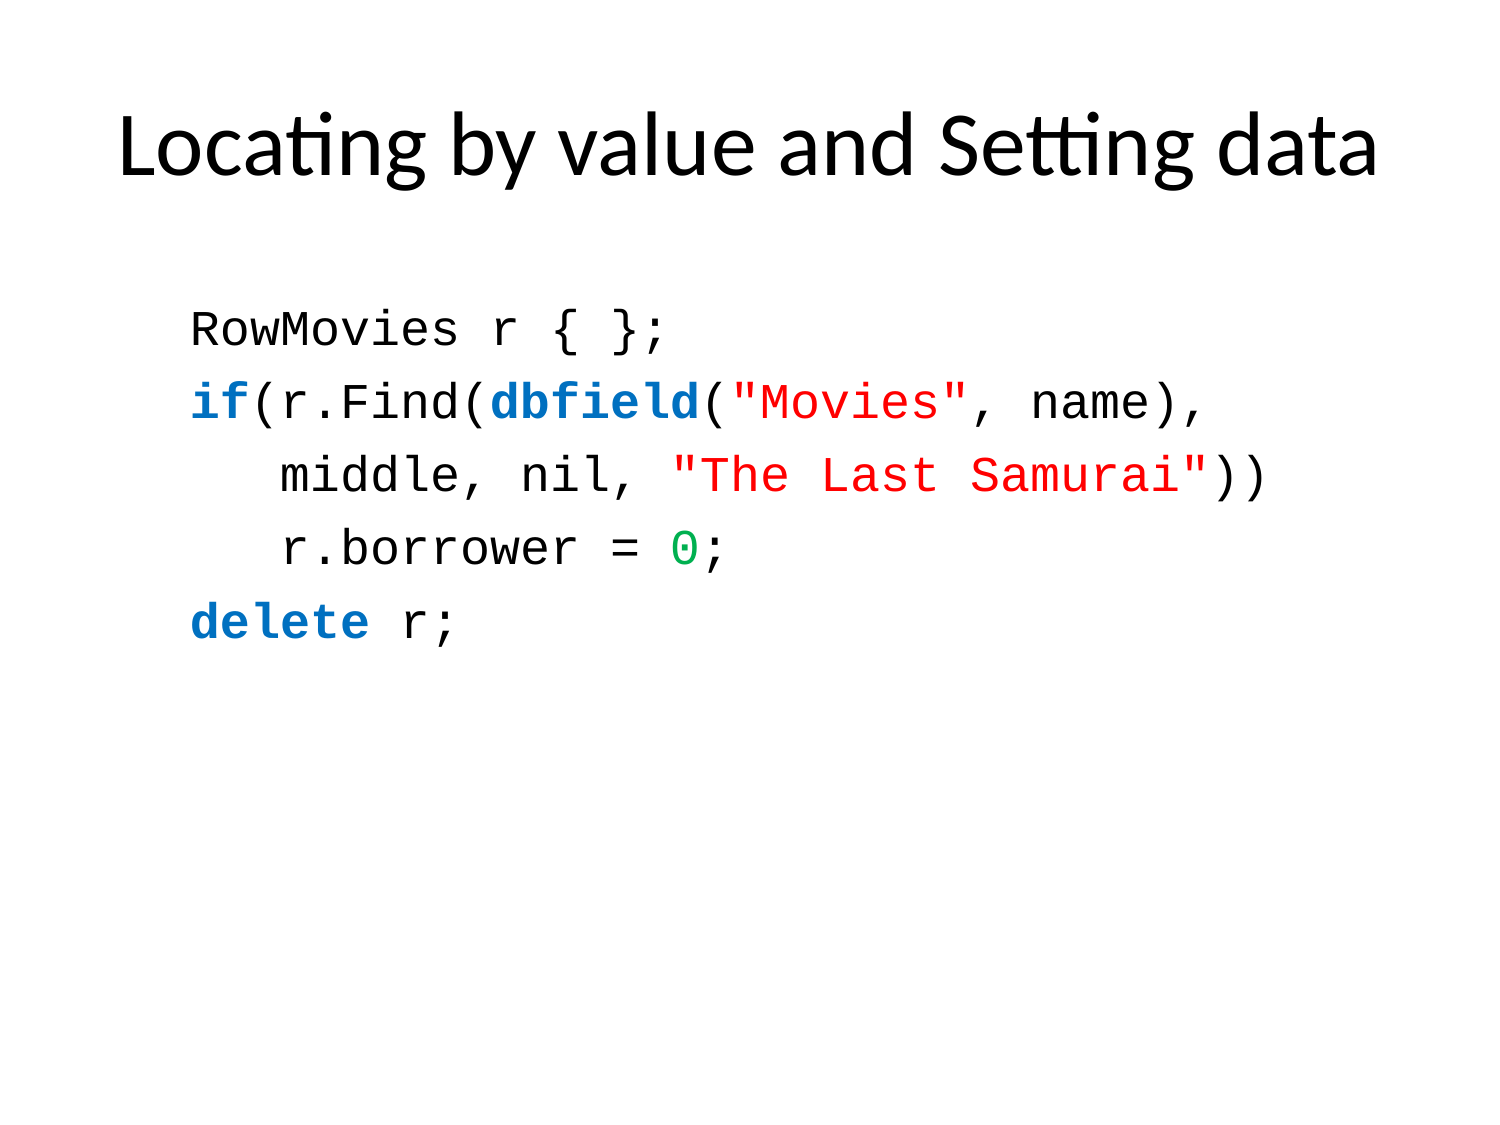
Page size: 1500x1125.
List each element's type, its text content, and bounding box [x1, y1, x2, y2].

title Locating by value and Setting data [75, 45, 1425, 233]
list RowMovies r { }; if(r.Find(dbfield("Movies", name), middle, nil, "The Last Samurai")) r.borrower = 0; delete r; [174, 287, 1313, 663]
